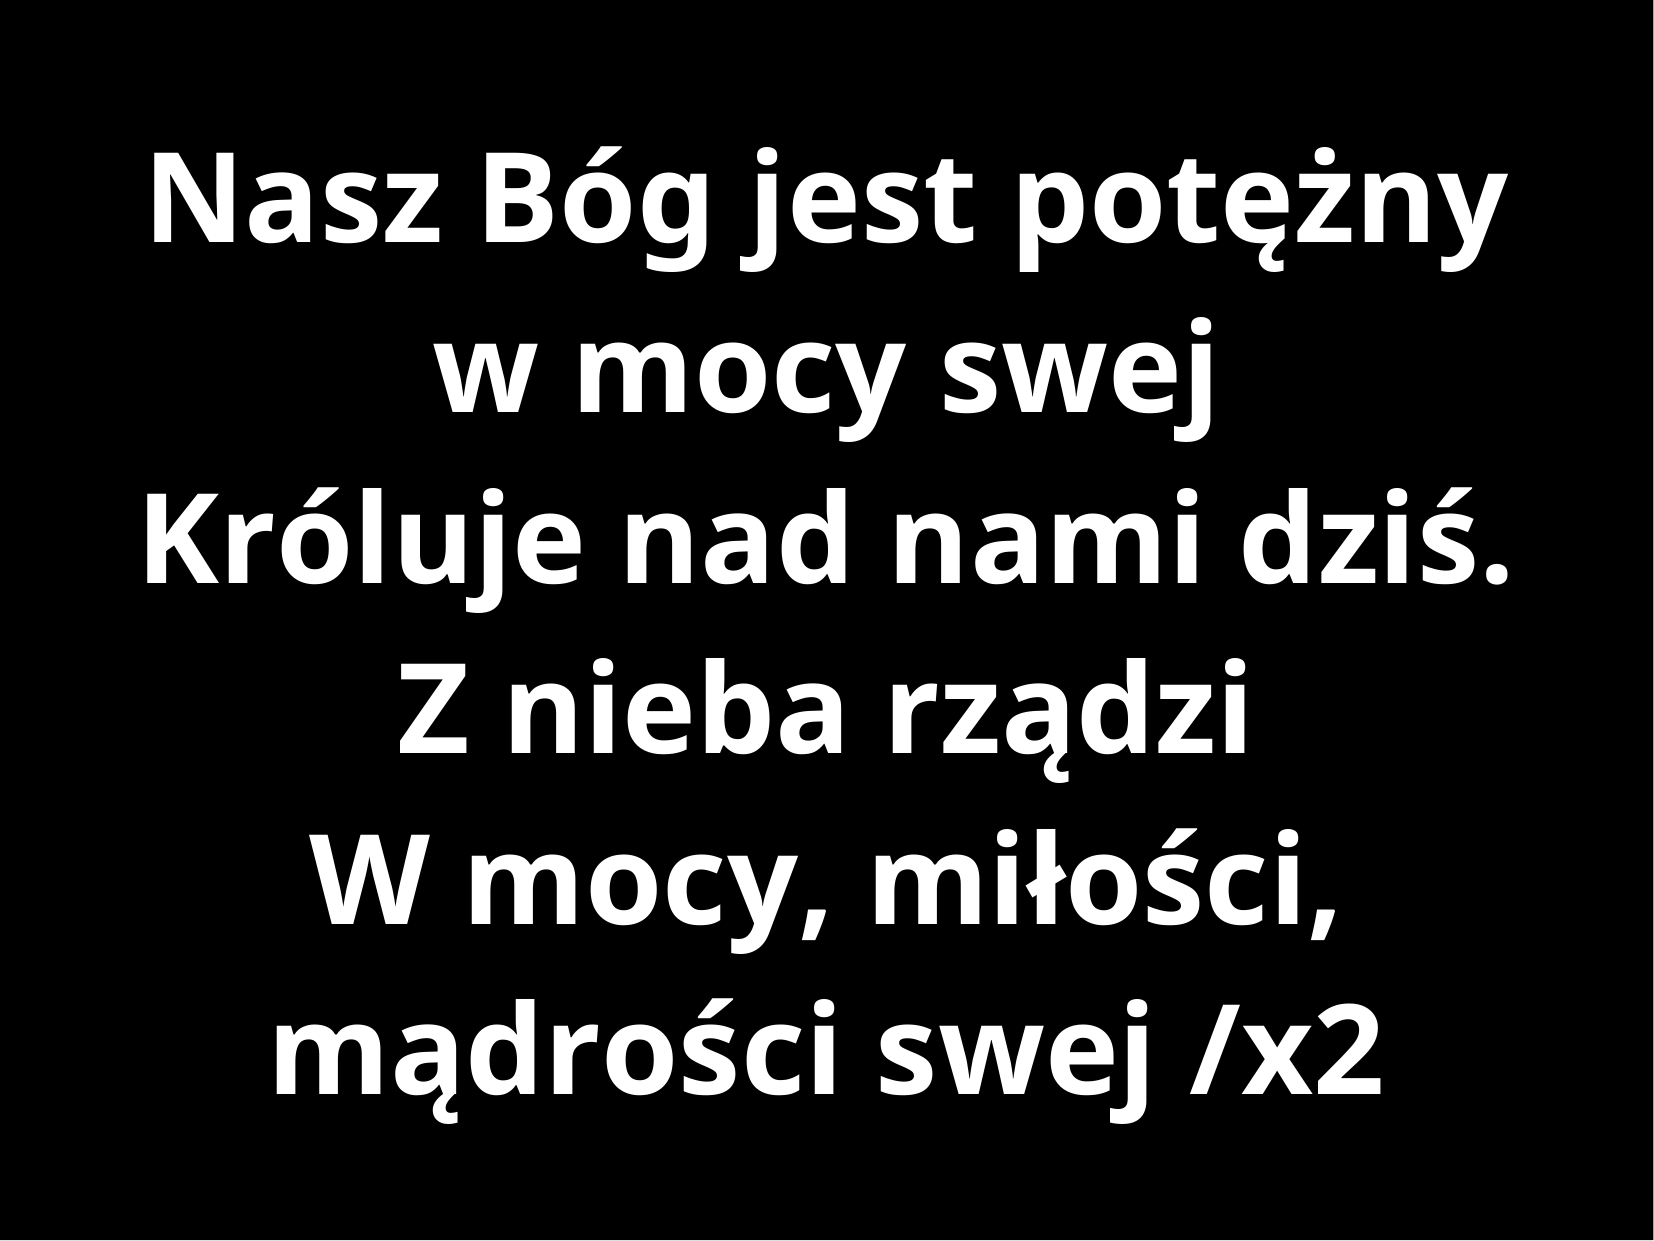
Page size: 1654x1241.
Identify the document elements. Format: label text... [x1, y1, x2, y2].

title Nasz Bóg jest potężny w mocy swej Króluje nad nami dziś. Z nieba rządzi W mocy, miłości, mądrości swej /x2 [0, 0, 1654, 1241]
